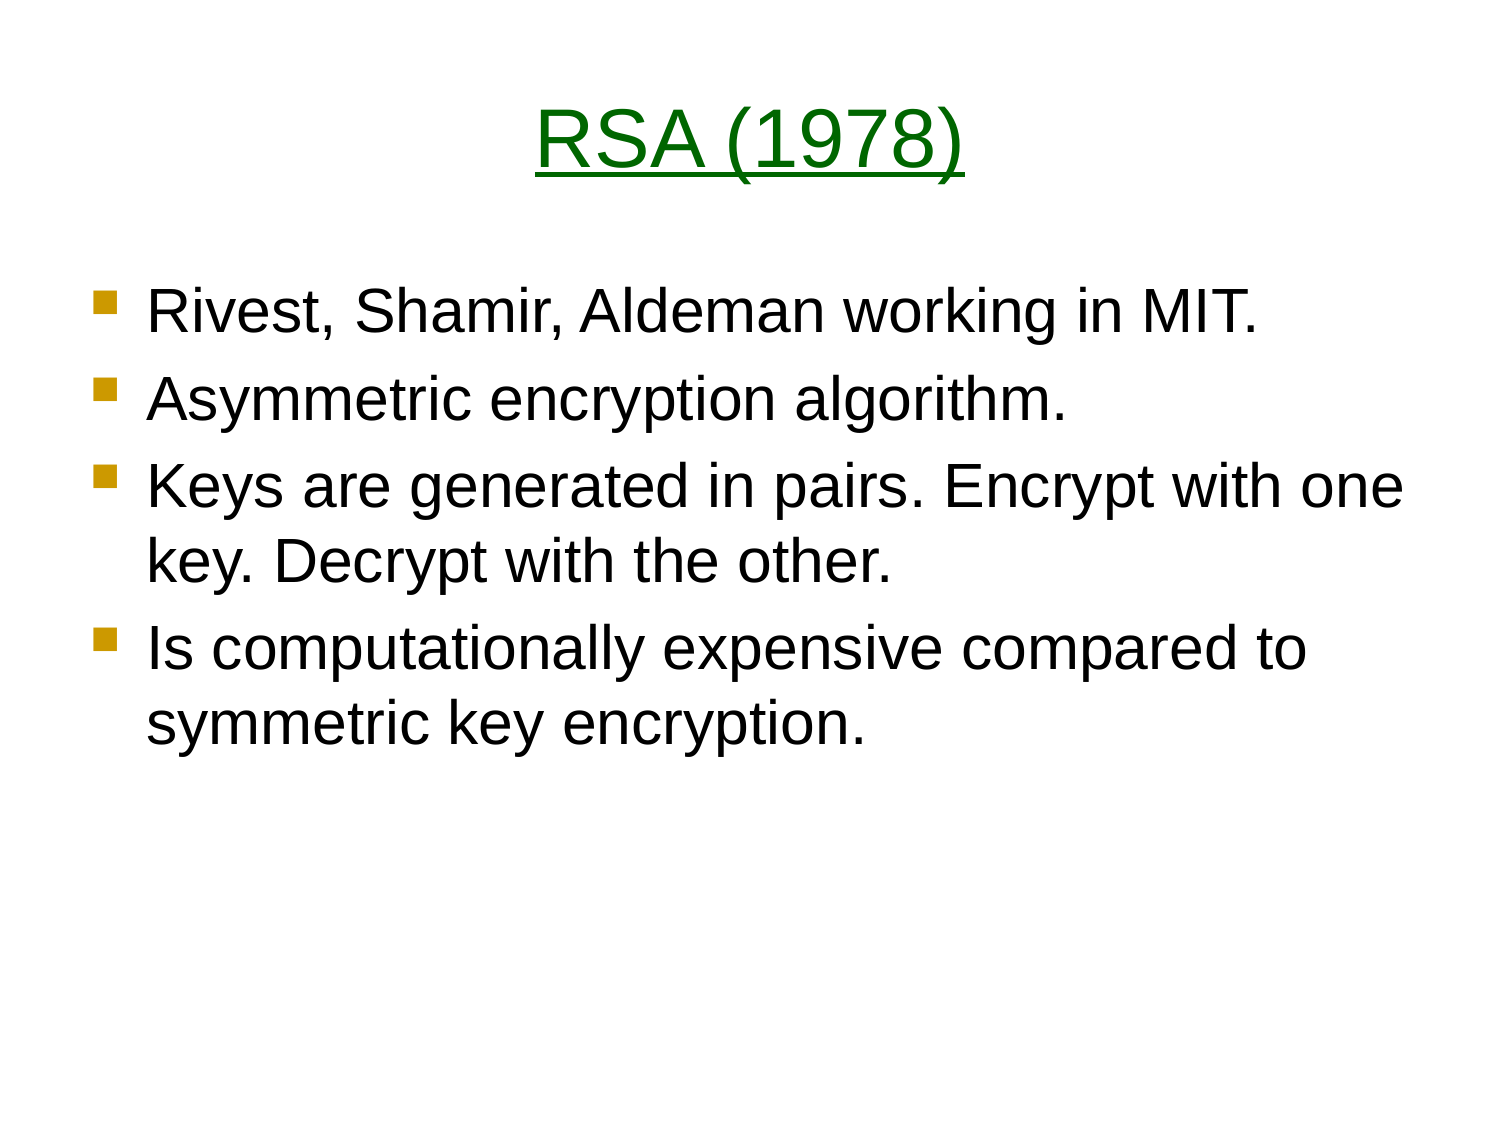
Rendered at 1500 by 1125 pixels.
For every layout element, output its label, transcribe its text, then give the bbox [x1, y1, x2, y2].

list Rivest, Shamir, Aldeman working in MIT. Asymmetric encryption algorithm. Keys are generated in pairs. Encrypt with one key. Decrypt with the other. Is computationally expensive compared to symmetric key encryption. [75, 262, 1425, 1006]
title RSA (1978) [75, 88, 1425, 190]
